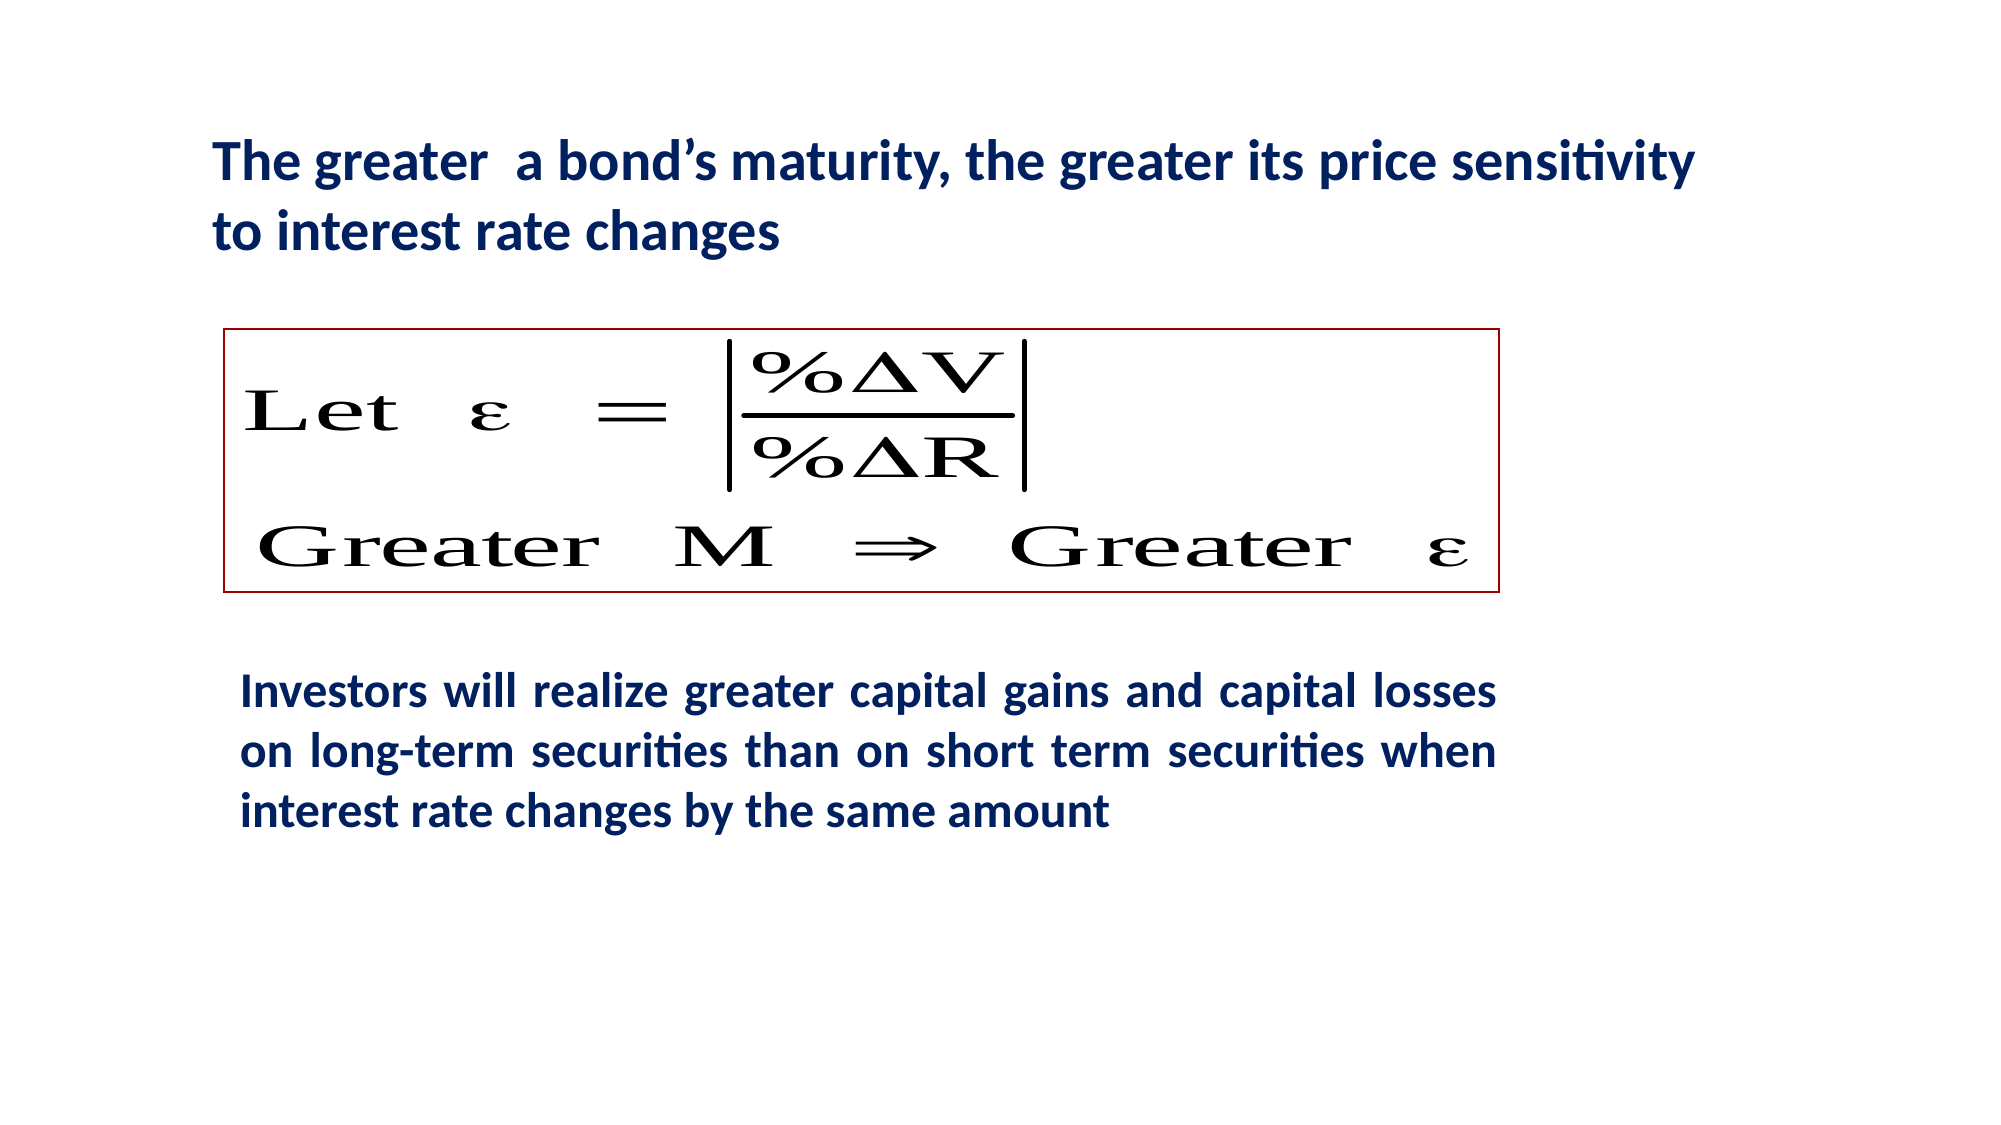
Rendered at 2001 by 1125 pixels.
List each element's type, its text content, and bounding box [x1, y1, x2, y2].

chart [224, 329, 1498, 592]
text_box Investors will realize greater capital gains and capital losses on long-term securities than on short term securities when interest rate changes by the same amount [224, 650, 1513, 846]
text_box The greater a bond’s maturity, the greater its price sensitivity to interest rate changes [197, 114, 1724, 270]
